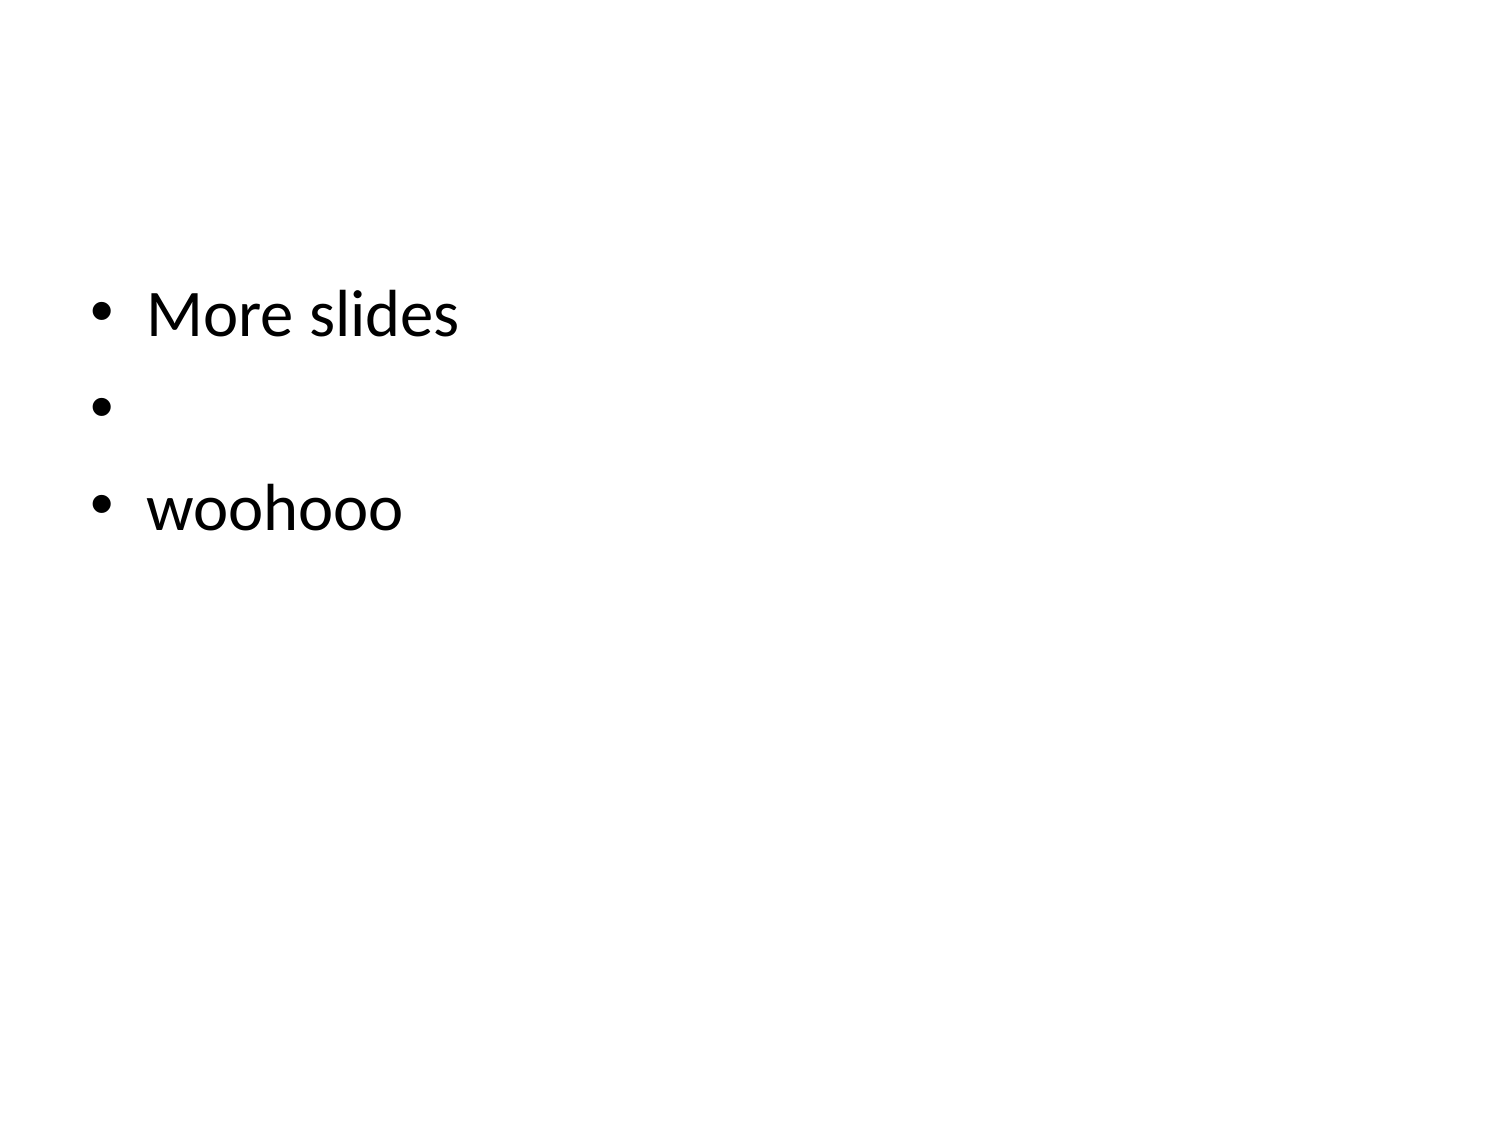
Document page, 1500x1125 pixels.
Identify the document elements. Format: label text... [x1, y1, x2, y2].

list More slides woohooo [75, 262, 1426, 1005]
